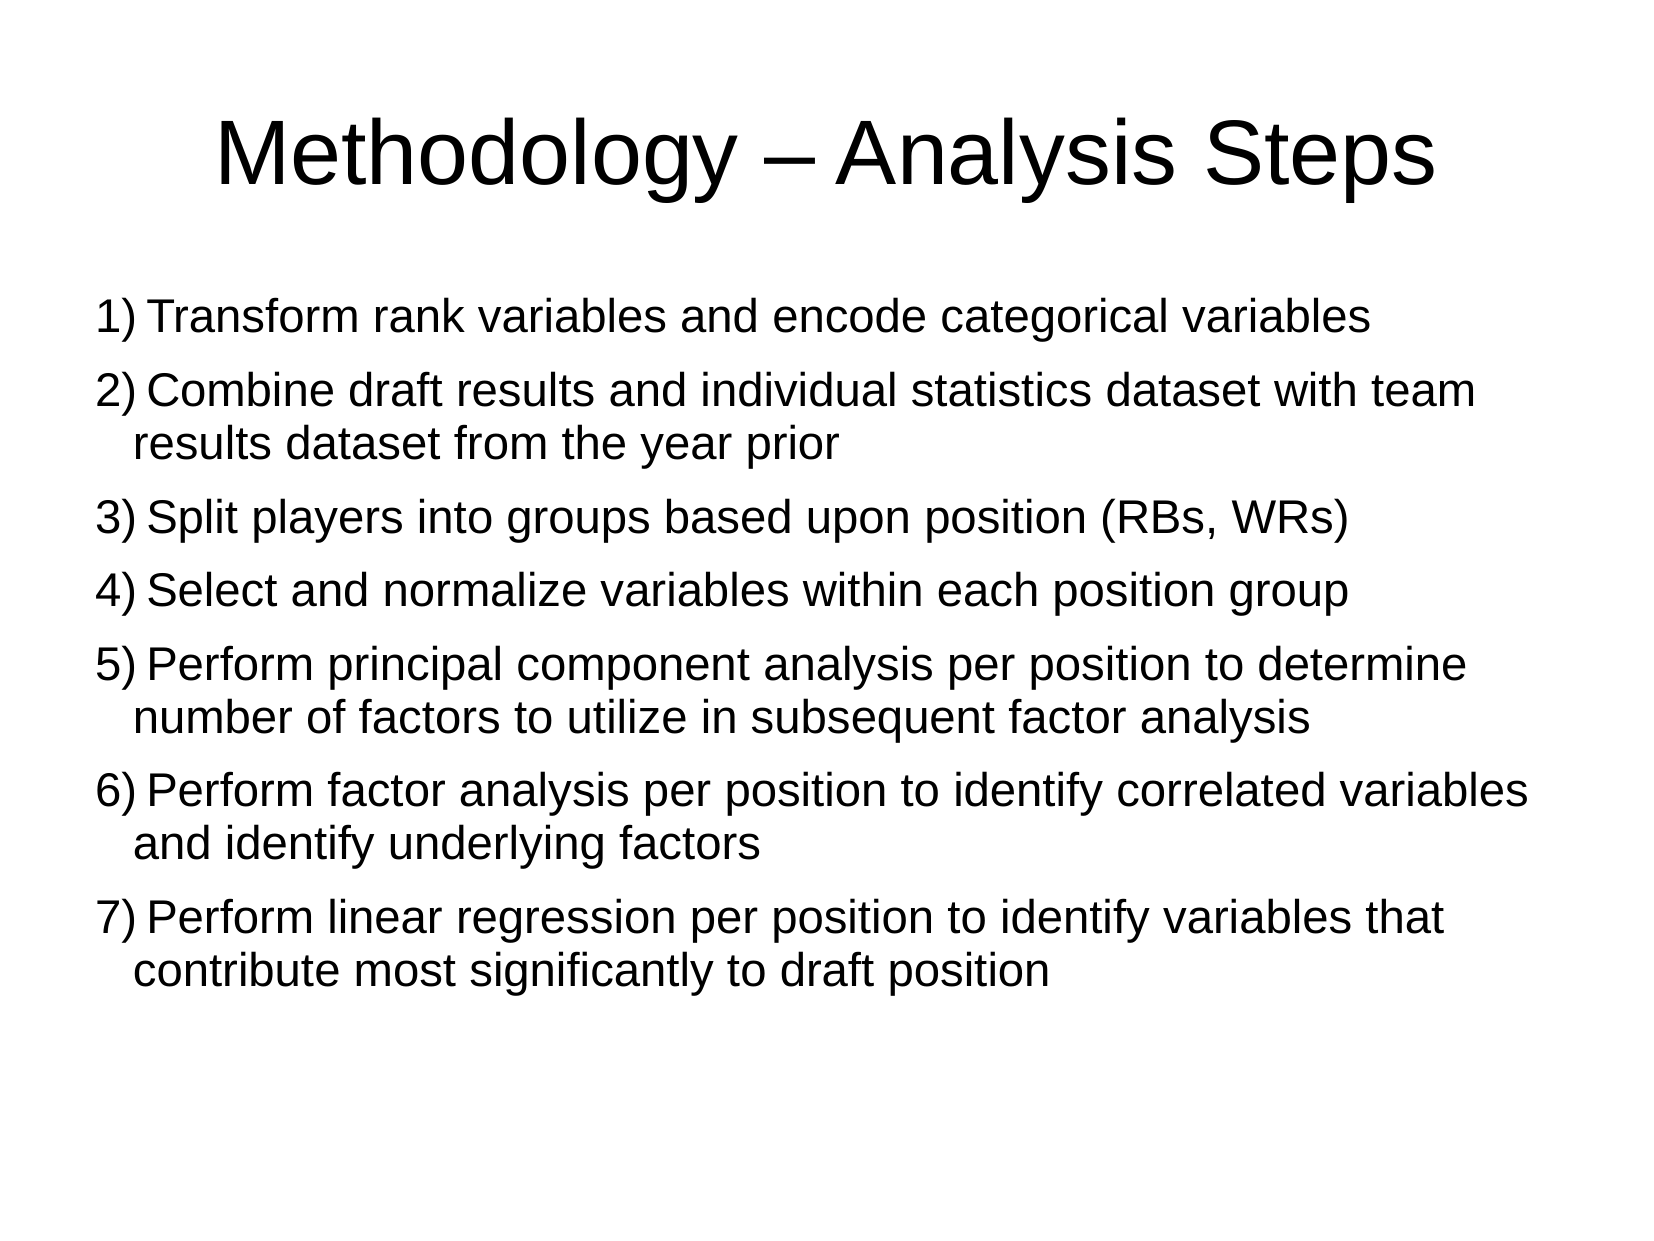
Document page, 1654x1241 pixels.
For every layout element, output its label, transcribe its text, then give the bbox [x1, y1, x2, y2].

list Transform rank variables and encode categorical variables Combine draft results and individual statistics dataset with team results dataset from the year prior Split players into groups based upon position (RBs, WRs) Select and normalize variables within each position group Perform principal component analysis per position to determine number of factors to utilize in subsequent factor analysis Perform factor analysis per position to identify correlated variables and identify underlying factors Perform linear regression per position to identify variables that contribute most significantly to draft position [82, 290, 1571, 1010]
title Methodology – Analysis Steps [82, 49, 1571, 257]
